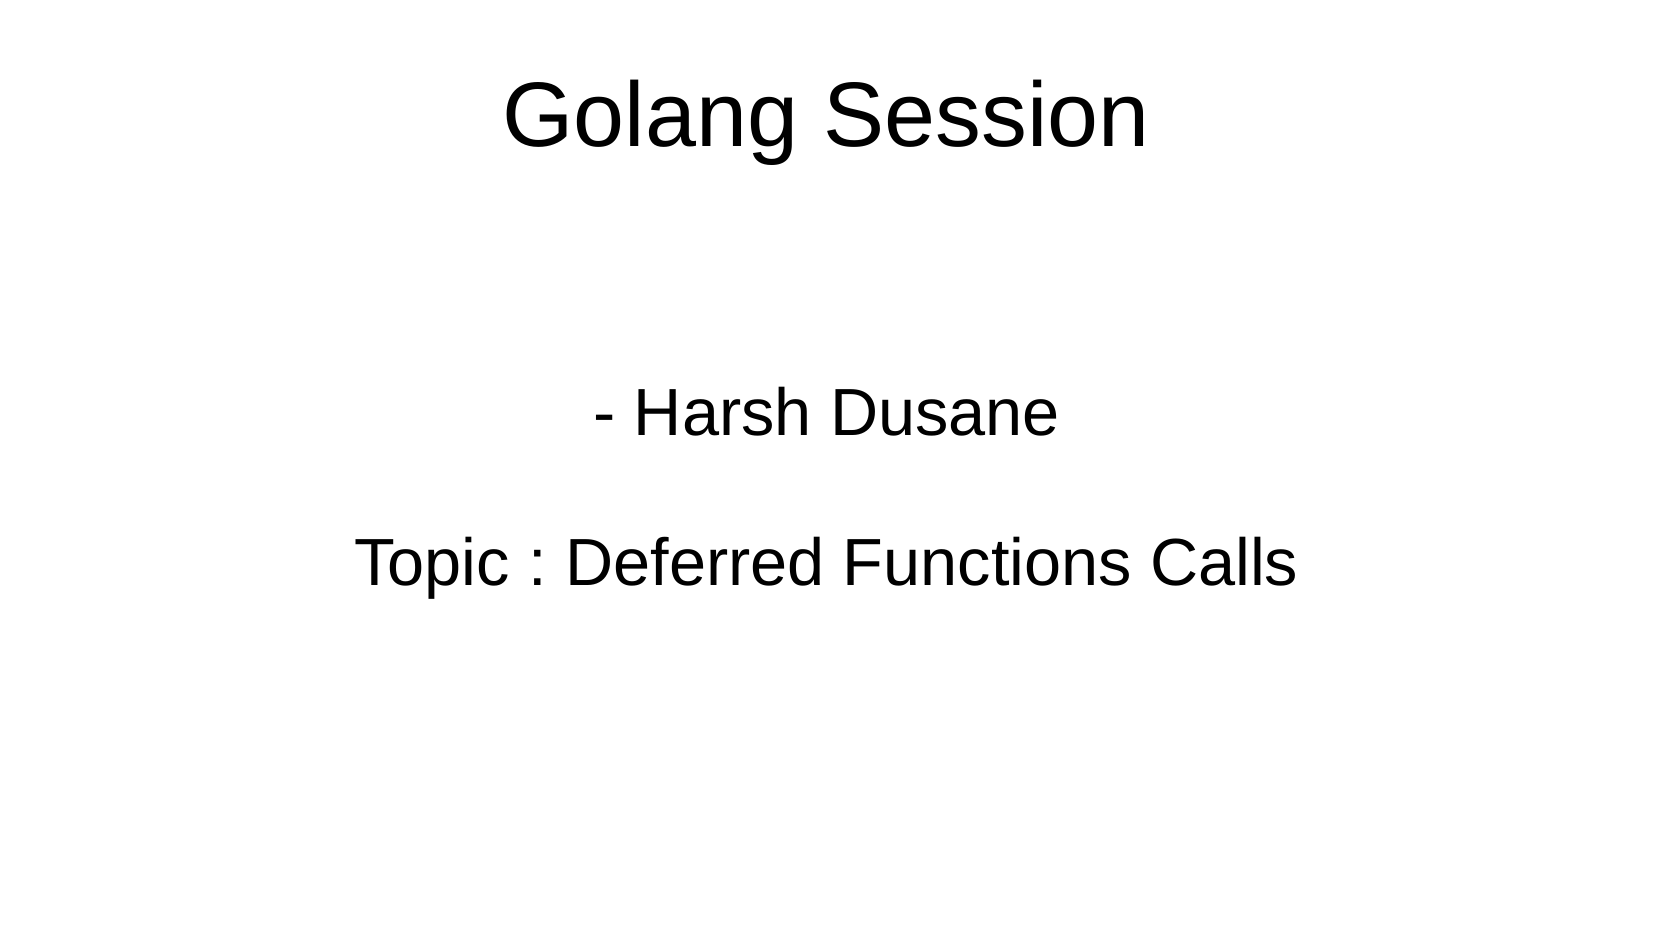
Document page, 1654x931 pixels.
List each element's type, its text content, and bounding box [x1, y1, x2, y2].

subtitle - Harsh Dusane Topic : Deferred Functions Calls [82, 217, 1571, 758]
title Golang Session [82, 37, 1571, 193]
